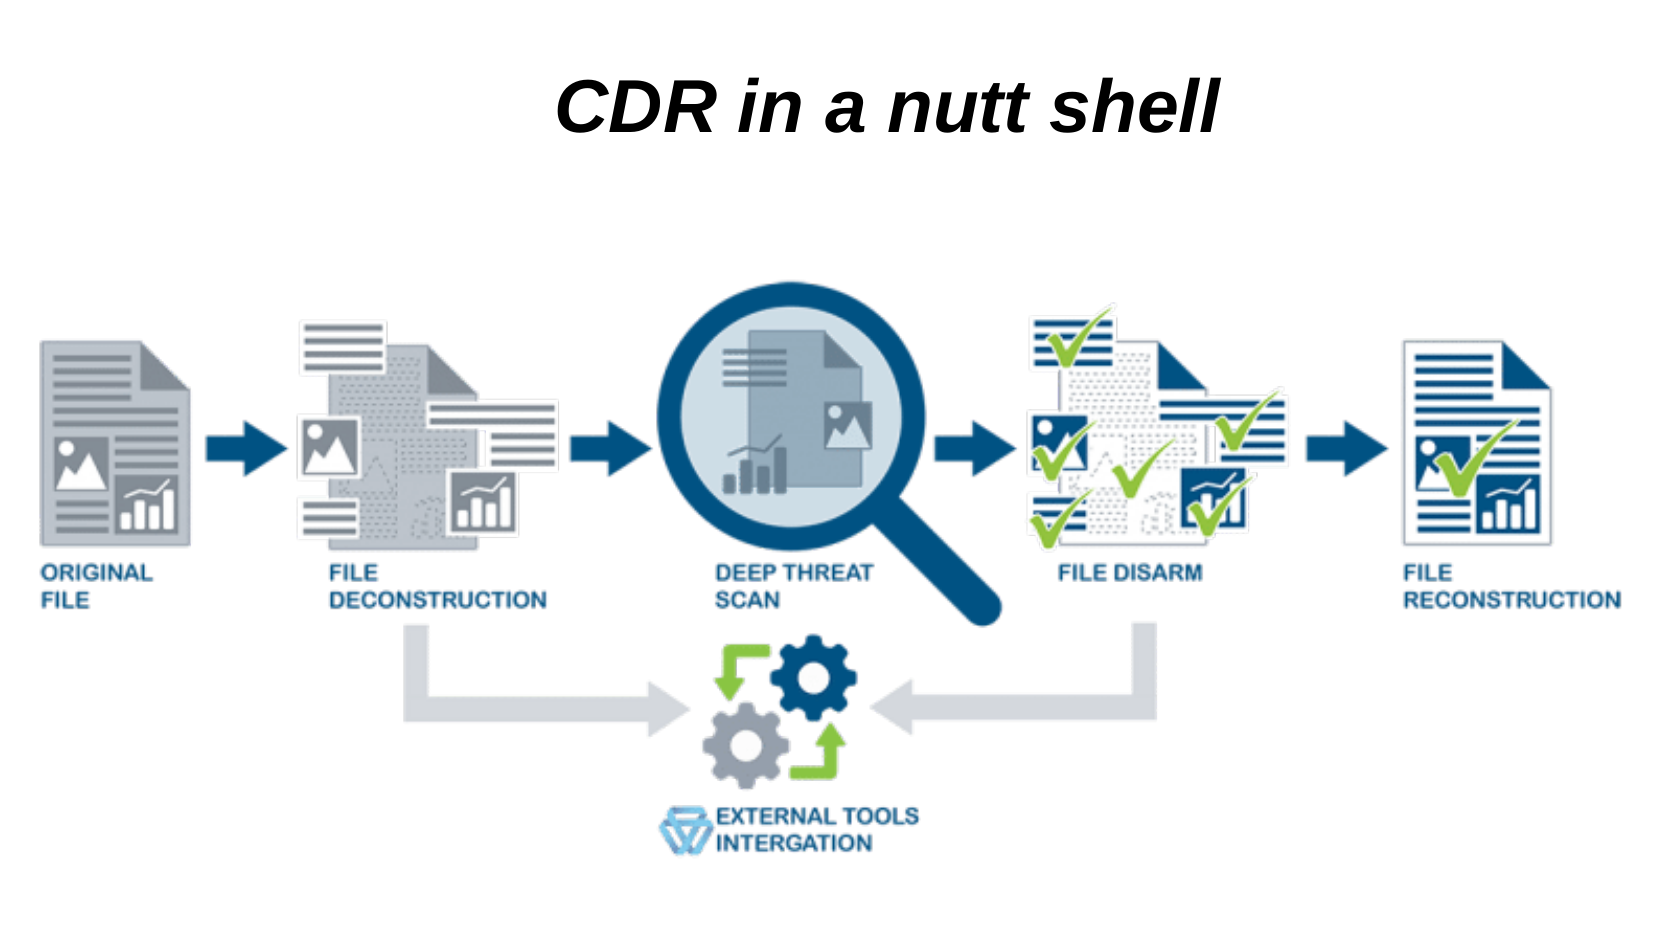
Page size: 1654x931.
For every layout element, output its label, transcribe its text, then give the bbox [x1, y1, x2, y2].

picture [30, 270, 1636, 871]
text_box CDR in a nutt shell [540, 57, 1241, 157]
